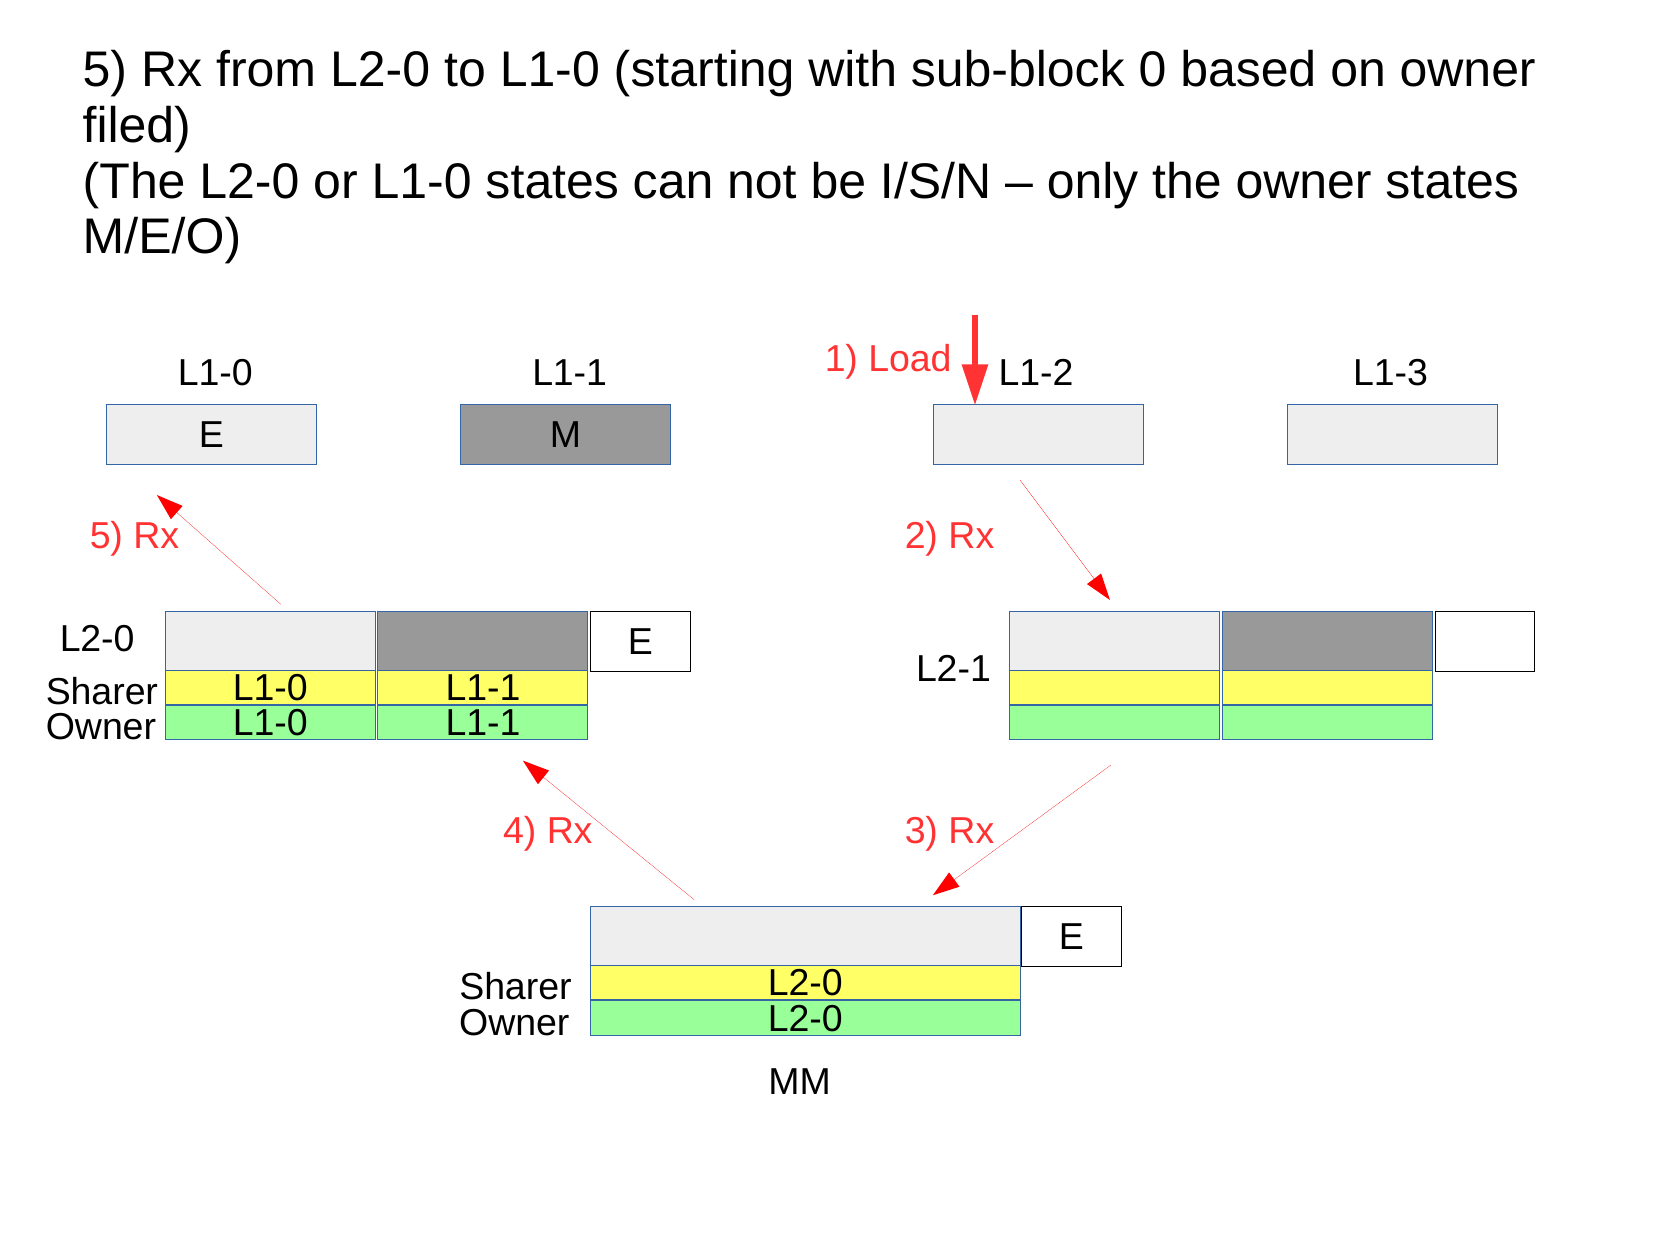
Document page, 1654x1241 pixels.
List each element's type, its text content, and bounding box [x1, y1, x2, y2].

text_box [1222, 611, 1433, 740]
text_box L2-0 [590, 1000, 1021, 1036]
text_box L1-1 [377, 705, 588, 740]
text_box 5) Rx [75, 507, 196, 564]
text_box L1-2 [983, 344, 1119, 402]
text_box [1435, 611, 1535, 672]
text_box 3) Rx [889, 802, 1010, 860]
text_box [933, 404, 1144, 465]
text_box 4) Rx [488, 802, 609, 860]
text_box E [590, 611, 691, 672]
text_box MM [753, 1053, 889, 1111]
text_box 2) Rx [889, 507, 1010, 564]
text_box [1287, 404, 1498, 465]
text_box L1-0 [174, 670, 376, 705]
text_box L2-0 [590, 965, 1021, 1000]
text_box [377, 611, 588, 670]
text_box Sharer [31, 662, 174, 720]
text_box L2-0 [45, 610, 181, 668]
text_box E [106, 404, 317, 465]
text_box L1-1 [517, 344, 653, 402]
text_box L1-3 [1338, 344, 1474, 402]
text_box L1-0 [171, 705, 376, 740]
text_box L1-1 [377, 670, 588, 705]
text_box 1) Load [810, 330, 969, 387]
text_box M [460, 404, 671, 465]
text_box [174, 611, 376, 670]
text_box [590, 906, 1021, 965]
text_box Sharer [444, 958, 587, 1016]
title 5) Rx from L2-0 to L1-0 (starting with sub-block 0 based on owner filed) (The L2-0 or L1-0 states can not be I/S/N – only the owner states M/E/O) [82, 40, 1571, 266]
text_box Owner [31, 720, 171, 756]
text_box E [1021, 906, 1122, 967]
text_box L1-0 [163, 344, 299, 402]
text_box [1009, 611, 1220, 740]
text_box L2-1 [901, 639, 1037, 697]
text_box Owner [444, 1016, 585, 1051]
